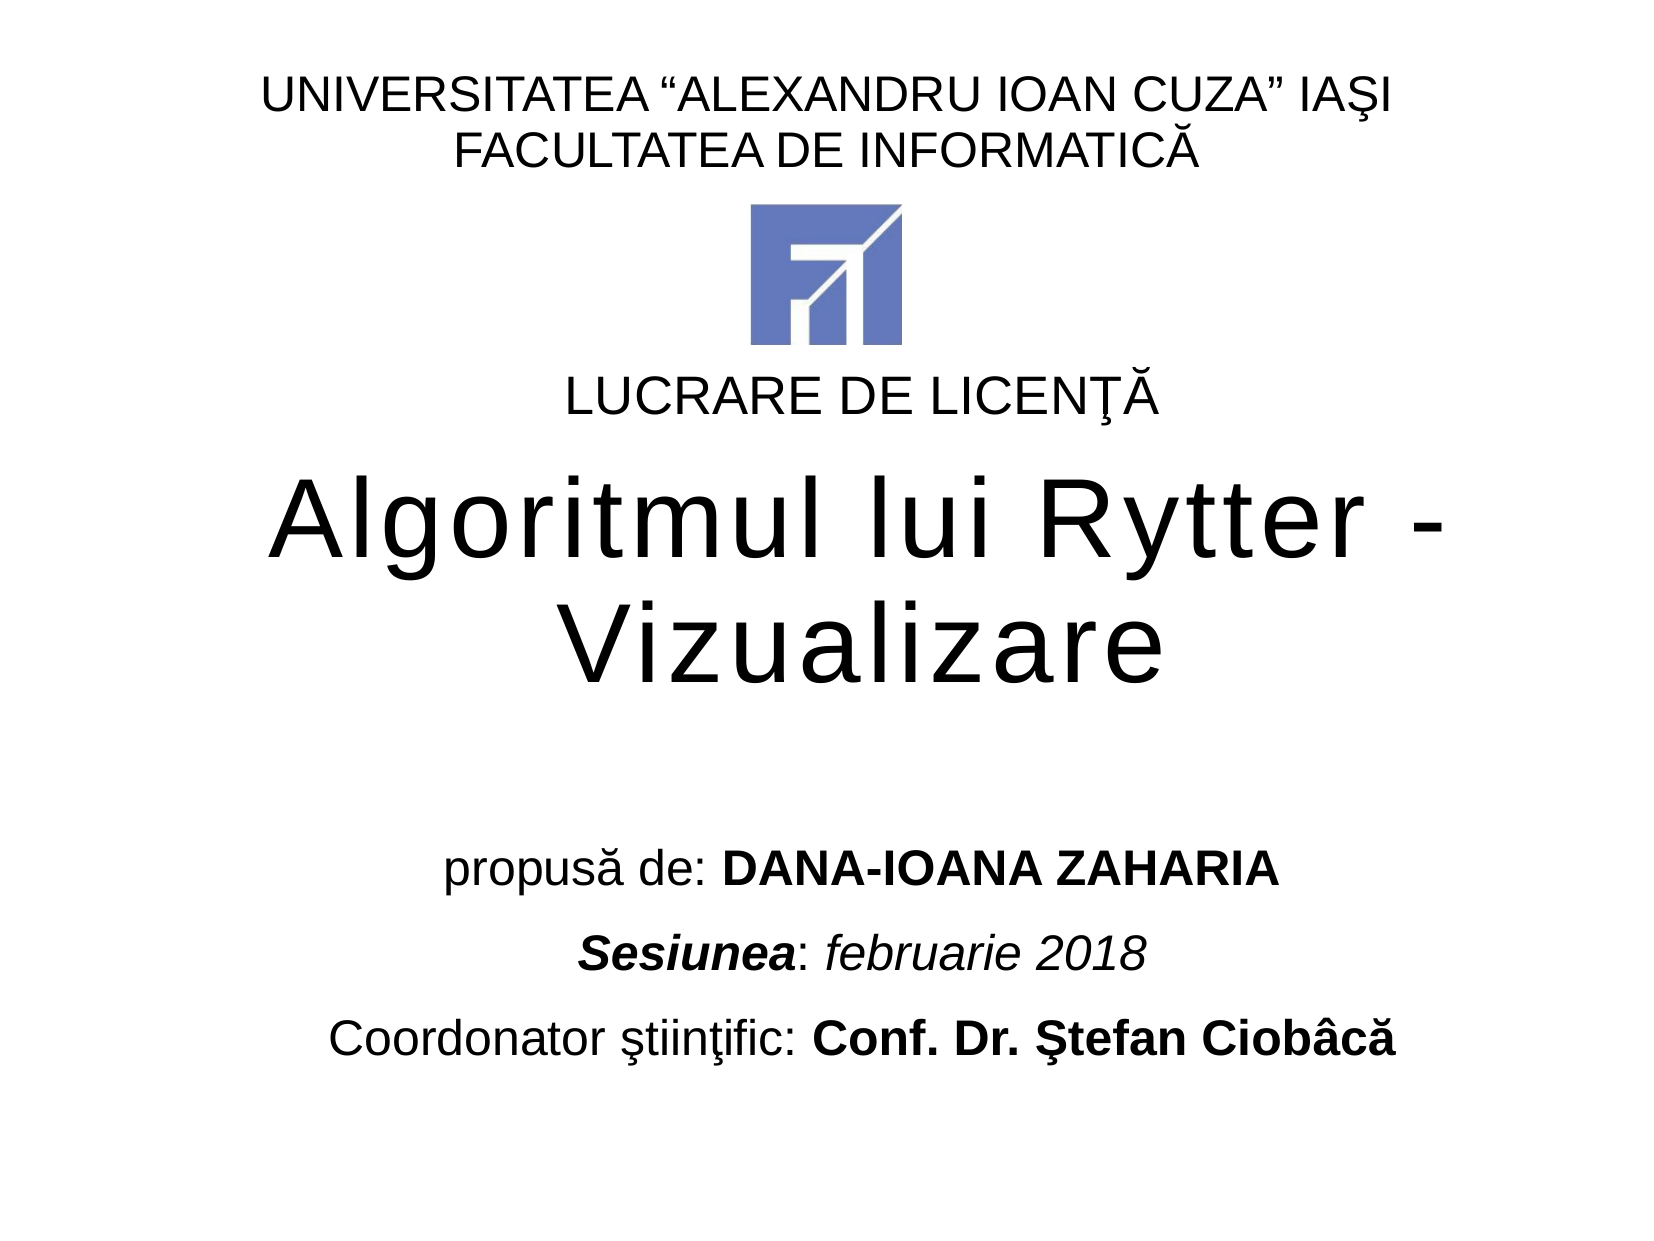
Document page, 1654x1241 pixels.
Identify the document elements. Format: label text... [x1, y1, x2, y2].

list propusă de: DANA-IOANA ZAHARIA Sesiunea: februarie 2018 Coordonator ştiinţific: Conf. Dr. Ştefan Ciobâcă [82, 840, 1571, 1184]
picture [750, 204, 902, 346]
title UNIVERSITATEA “ALEXANDRU IOAN CUZA” IAŞI FACULTATEA DE INFORMATICĂ [82, 49, 1571, 196]
list LUCRARE DE LICENŢĂ Algoritmul lui Rytter - Vizualizare [82, 365, 1571, 781]
